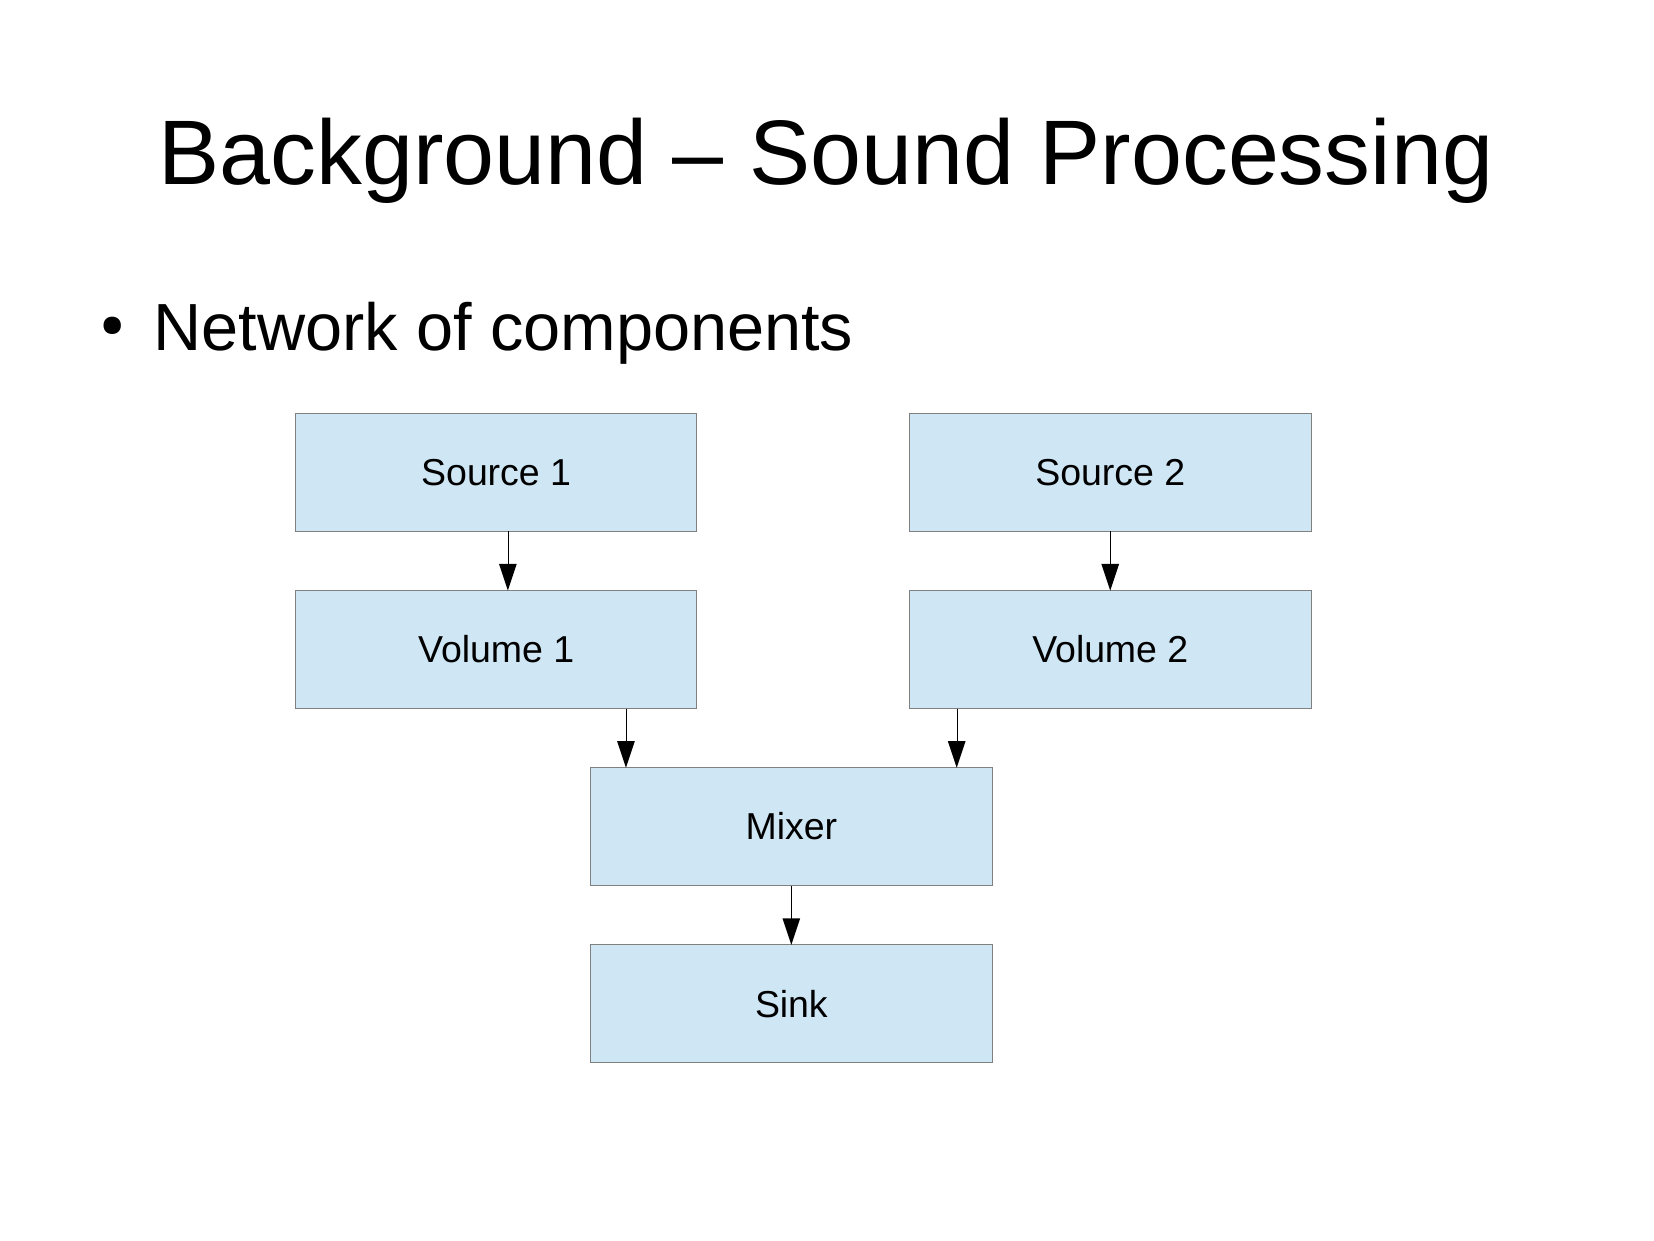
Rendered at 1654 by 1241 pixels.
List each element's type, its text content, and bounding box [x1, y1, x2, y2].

title Background – Sound Processing [82, 49, 1571, 257]
text_box Sink [590, 944, 993, 1063]
text_box Mixer [590, 767, 993, 886]
text_box Volume 2 [909, 590, 1312, 709]
list Network of components [82, 290, 1571, 1109]
text_box Volume 1 [295, 590, 697, 709]
text_box Source 2 [909, 413, 1312, 532]
text_box Source 1 [295, 413, 697, 532]
